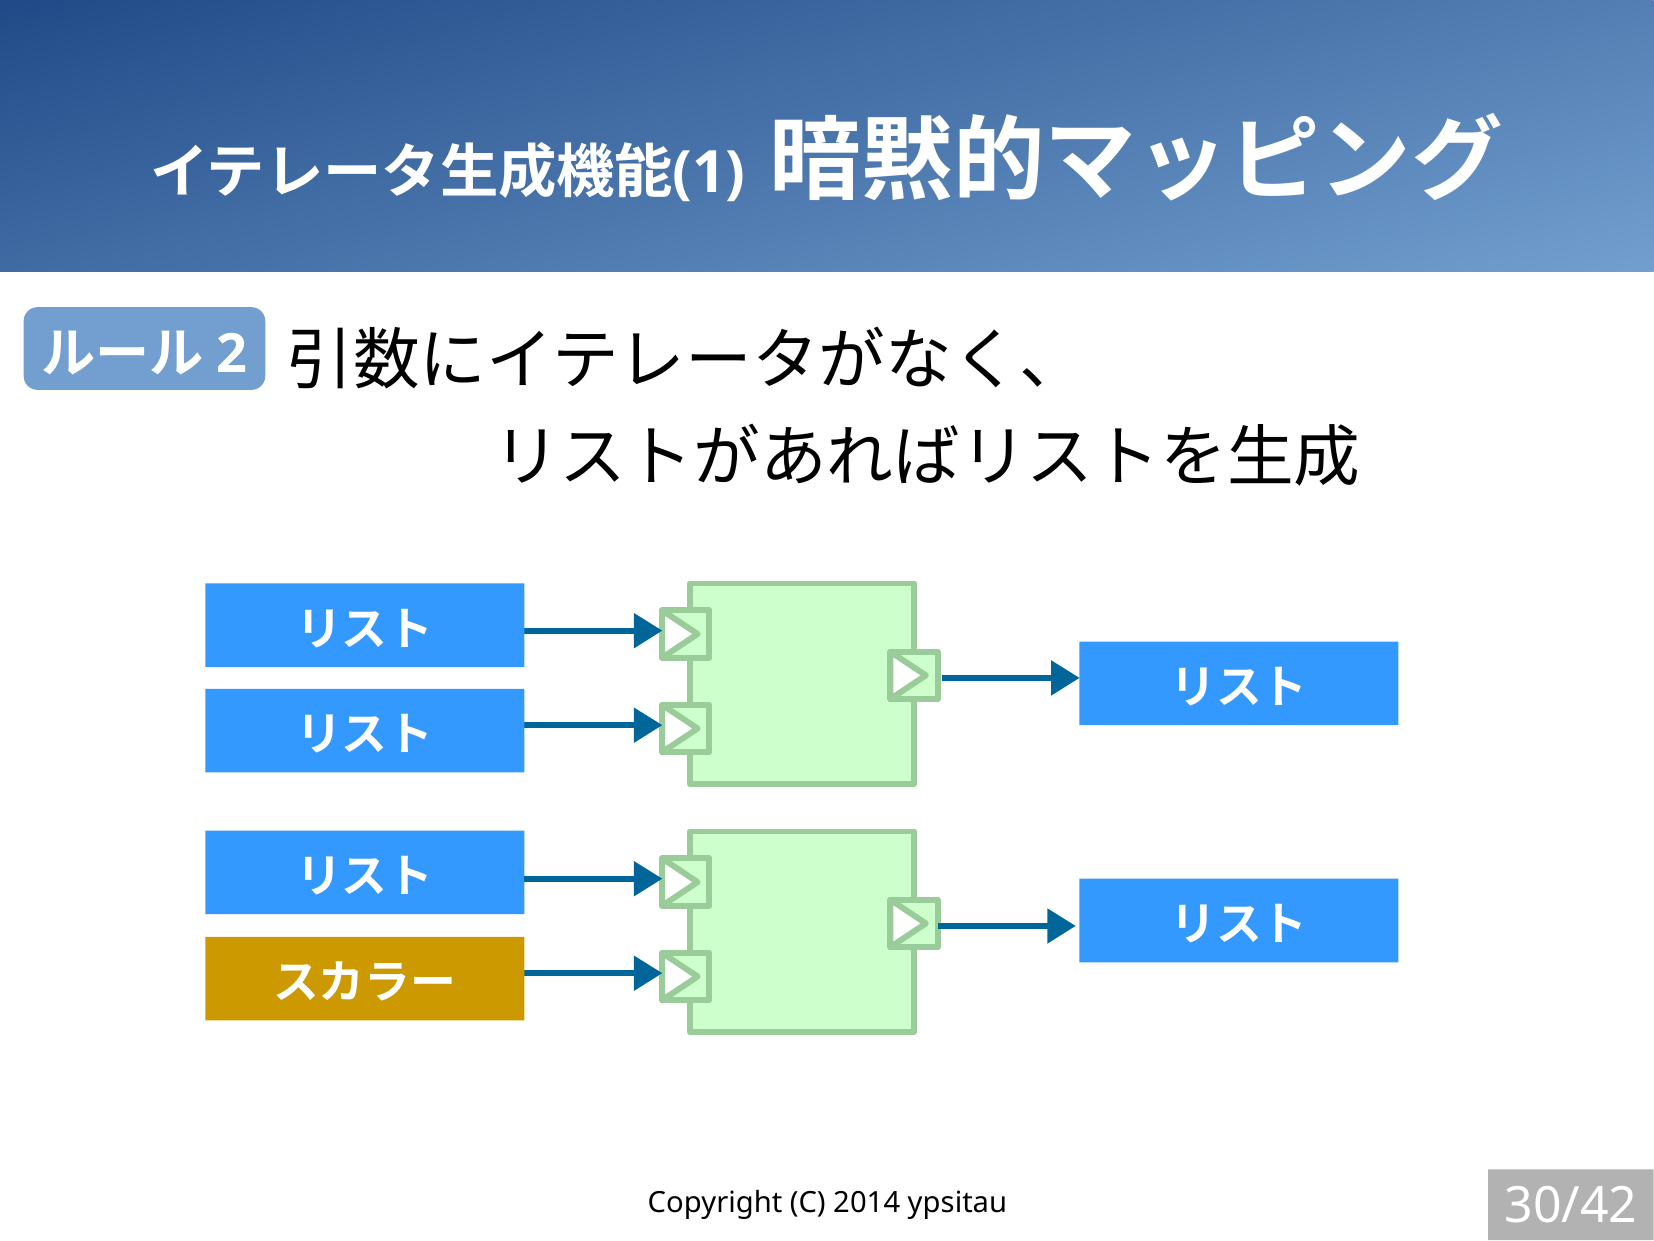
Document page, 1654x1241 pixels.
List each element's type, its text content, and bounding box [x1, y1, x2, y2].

text_box リスト [205, 830, 525, 915]
text_box リスト [205, 583, 525, 668]
text_box スカラー [205, 936, 525, 1021]
title イテレータ生成機能(1) 暗黙的マッピング [82, 49, 1571, 257]
text_box ルール 2 [23, 307, 266, 390]
text_box リスト [1079, 878, 1399, 963]
text_box [662, 583, 938, 785]
text_box リスト [1079, 641, 1399, 726]
text_box 引数にイテレータがなく、 リストがあればリストを生成 [271, 298, 1376, 514]
text_box リスト [205, 688, 525, 773]
text_box [662, 831, 938, 1033]
